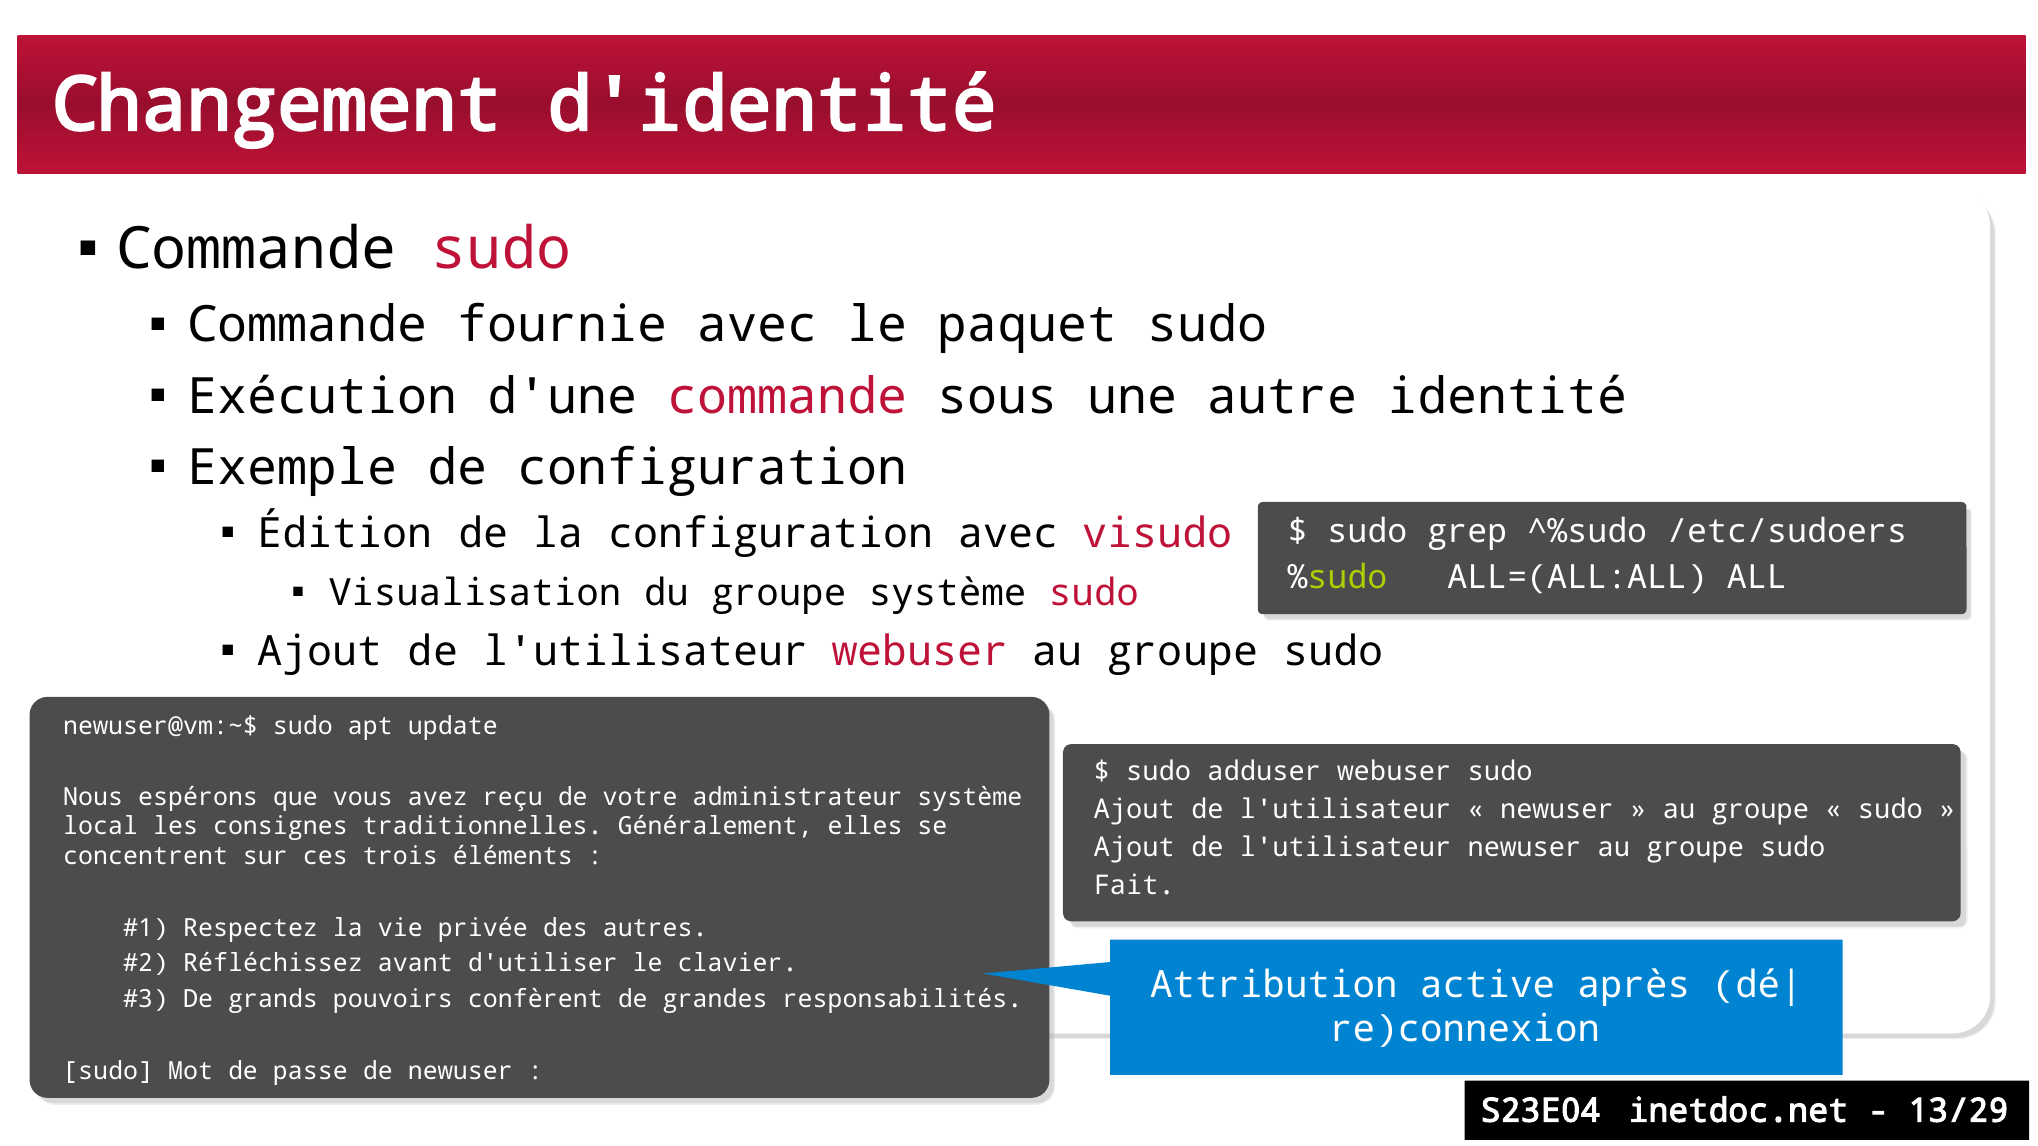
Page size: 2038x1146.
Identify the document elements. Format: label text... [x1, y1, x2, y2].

text_box Changement d'identité [17, 35, 2026, 174]
text_box $ sudo grep ^%sudo /etc/sudoers %sudo ALL=(ALL:ALL) ALL [1257, 501, 1967, 615]
text_box Commande sudo Commande fournie avec le paquet sudo Exécution d'une commande sous une autre identité Exemple de configuration Édition de la configuration avec visudo Visualisation du groupe système sudo Ajout de l'utilisateur webuser au groupe sudo [35, 188, 1991, 1034]
text_box Attribution active après (dé|re)connexion [982, 939, 1843, 1075]
text_box newuser@vm:~$ sudo apt update Nous espérons que vous avez reçu de votre administrateur système local les consignes traditionnelles. Généralement, elles se concentrent sur ces trois éléments : #1) Respectez la vie privée des autres. #2) Réfléchissez avant d'utiliser le clavier. #3) De grands pouvoirs confèrent de grandes responsabilités. [sudo] Mot de passe de newuser : [29, 696, 1050, 1098]
text_box S23E04 inetdoc.net - <numéro>/29 [1464, 1080, 2030, 1140]
text_box $ sudo adduser webuser sudo Ajout de l'utilisateur « newuser » au groupe « sudo » Ajout de l'utilisateur newuser au groupe sudo Fait. [1062, 744, 1961, 922]
